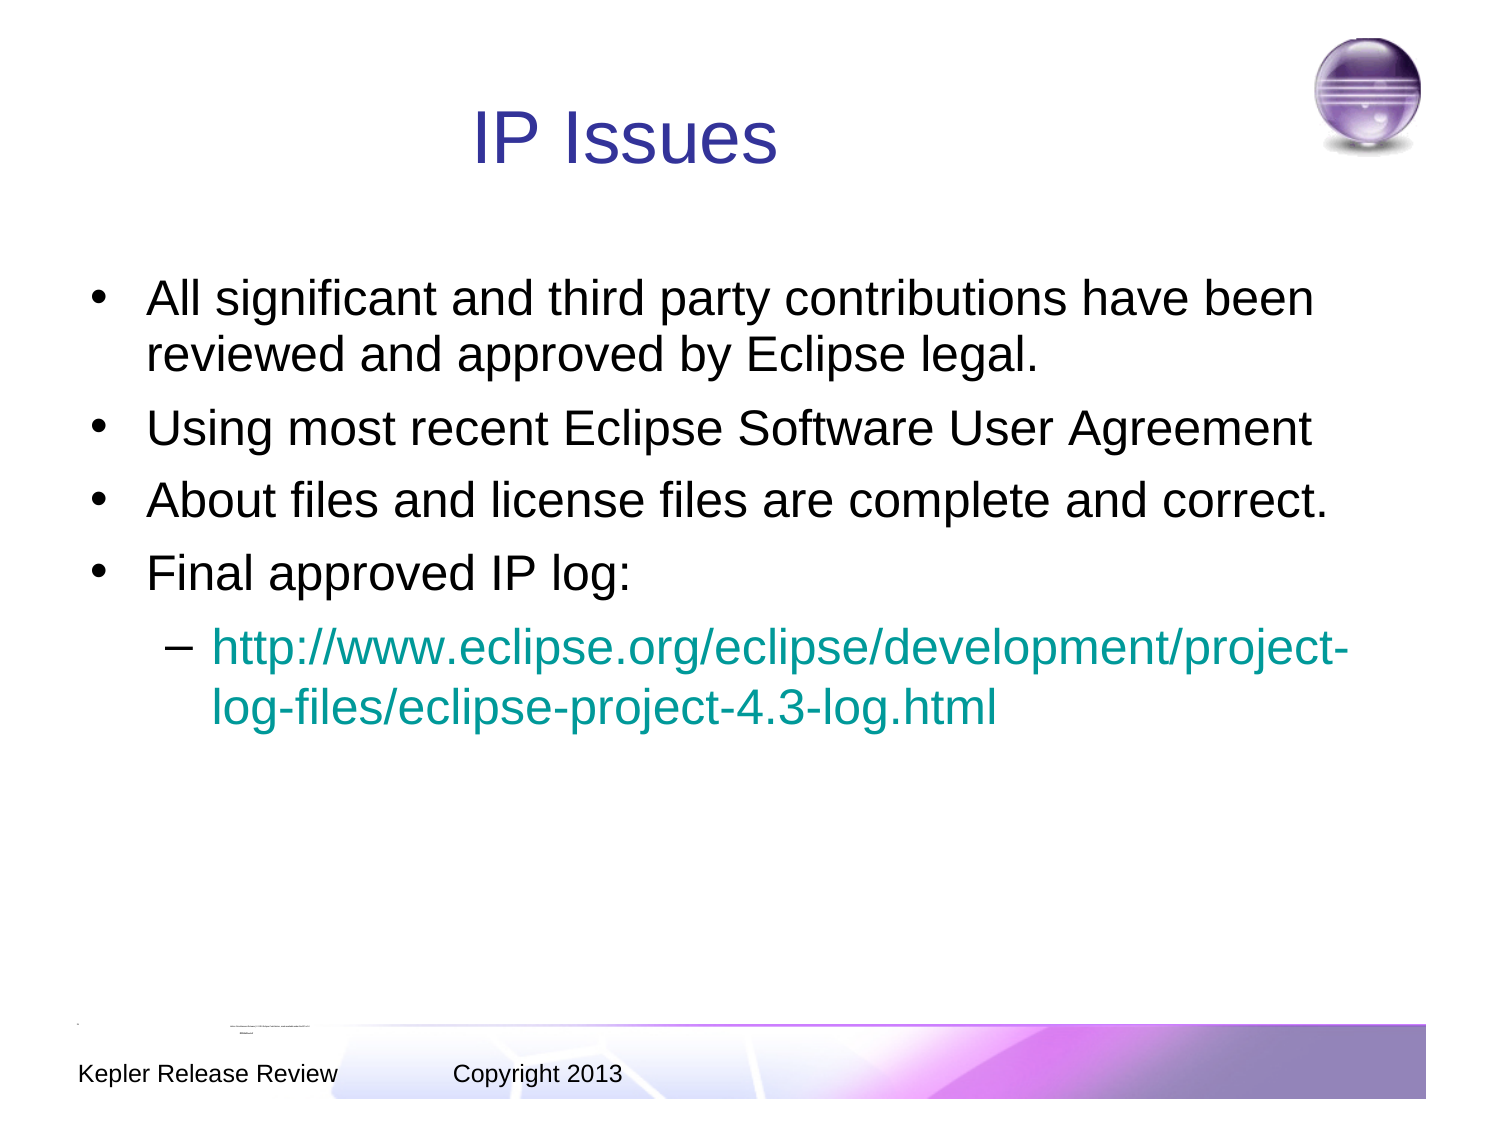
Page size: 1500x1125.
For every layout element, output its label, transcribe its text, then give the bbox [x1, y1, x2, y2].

picture [1307, 37, 1426, 157]
title IP Issues [74, 45, 1176, 233]
list All significant and third party contributions have been reviewed and approved by Eclipse legal. Using most recent Eclipse Software User Agreement About files and license files are complete and correct. Final approved IP log: http://www.eclipse.org/eclipse/development/project-log-files/eclipse-project-4.3-log.html [75, 262, 1426, 1006]
picture [225, 1024, 1426, 1099]
